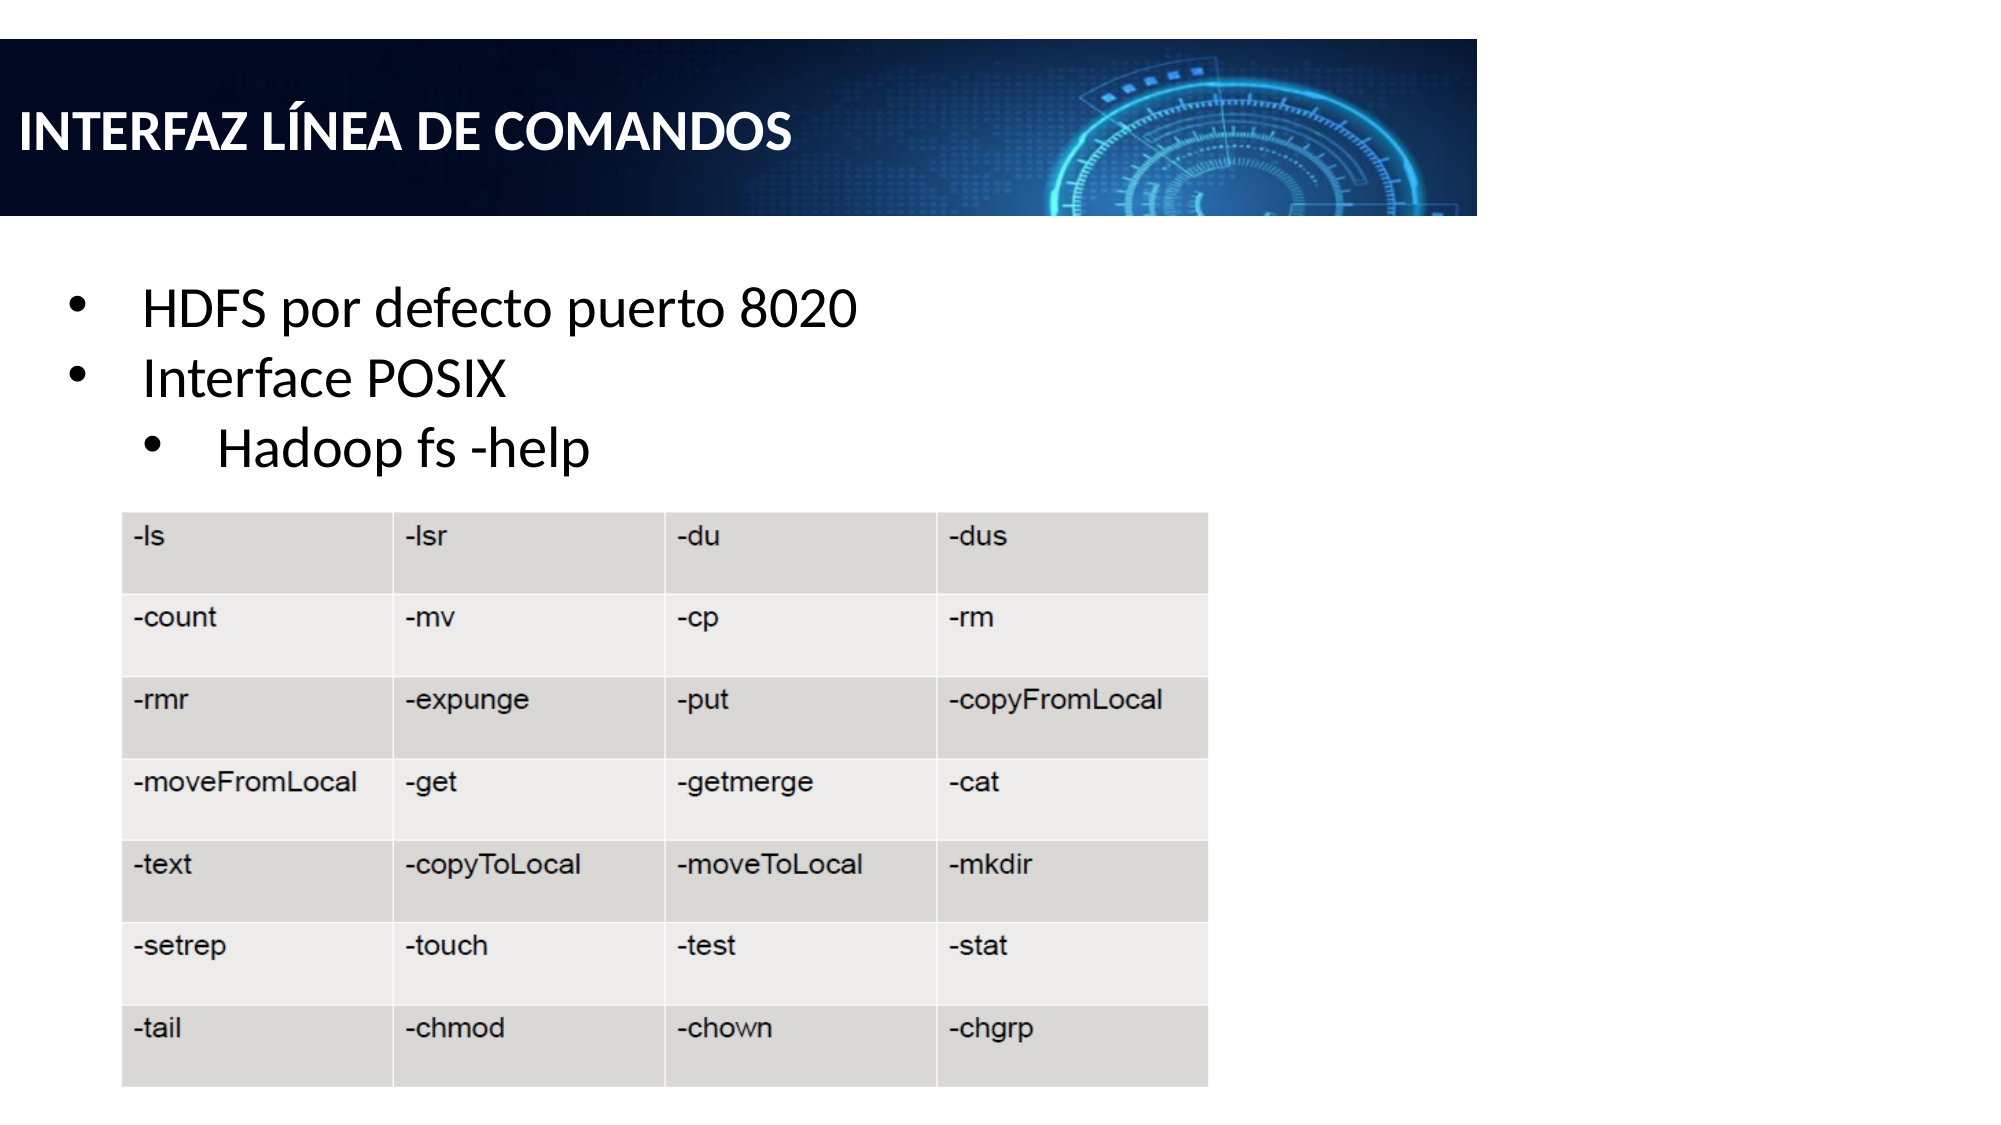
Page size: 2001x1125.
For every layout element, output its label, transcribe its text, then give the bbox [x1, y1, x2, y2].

text_box HDFS por defecto puerto 8020 Interface POSIX Hadoop fs -help [52, 261, 1477, 487]
picture [114, 510, 1211, 1093]
text_box INTERFAZ LÍNEA DE COMANDOS [3, 84, 809, 170]
picture [0, 39, 1477, 216]
